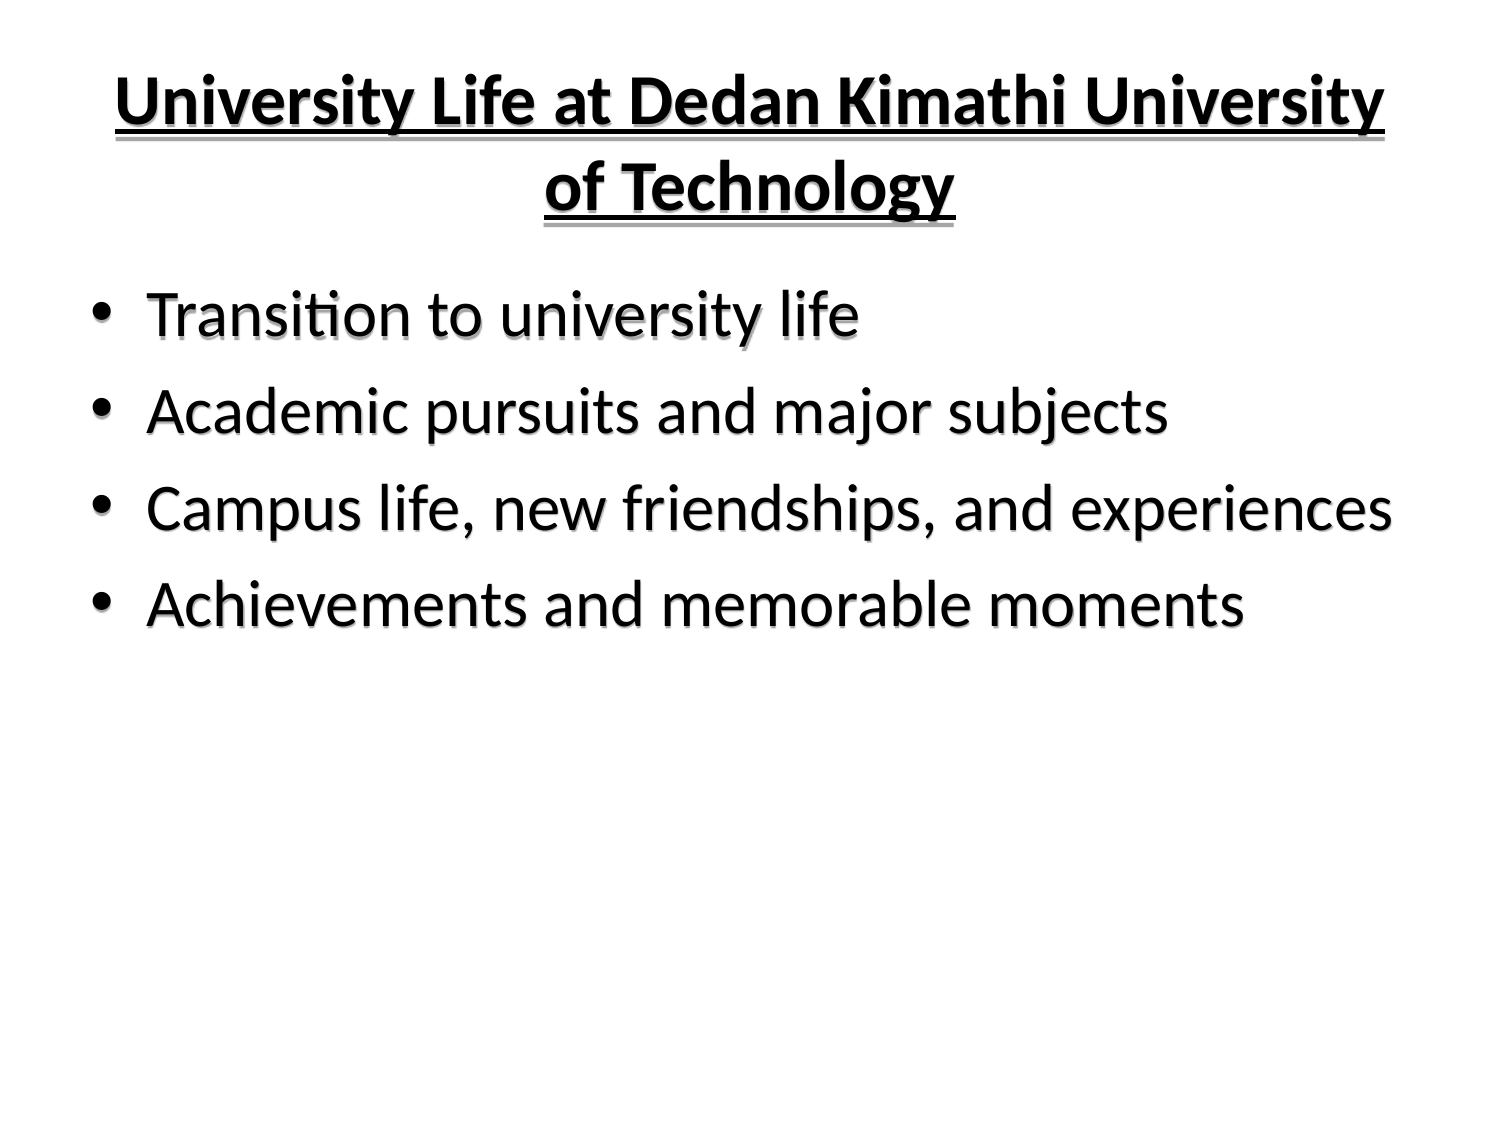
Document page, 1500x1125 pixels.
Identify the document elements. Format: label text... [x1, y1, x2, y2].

title University Life at Dedan Kimathi University of Technology [75, 45, 1426, 233]
list Transition to university life Academic pursuits and major subjects Campus life, new friendships, and experiences Achievements and memorable moments [75, 262, 1426, 1005]
